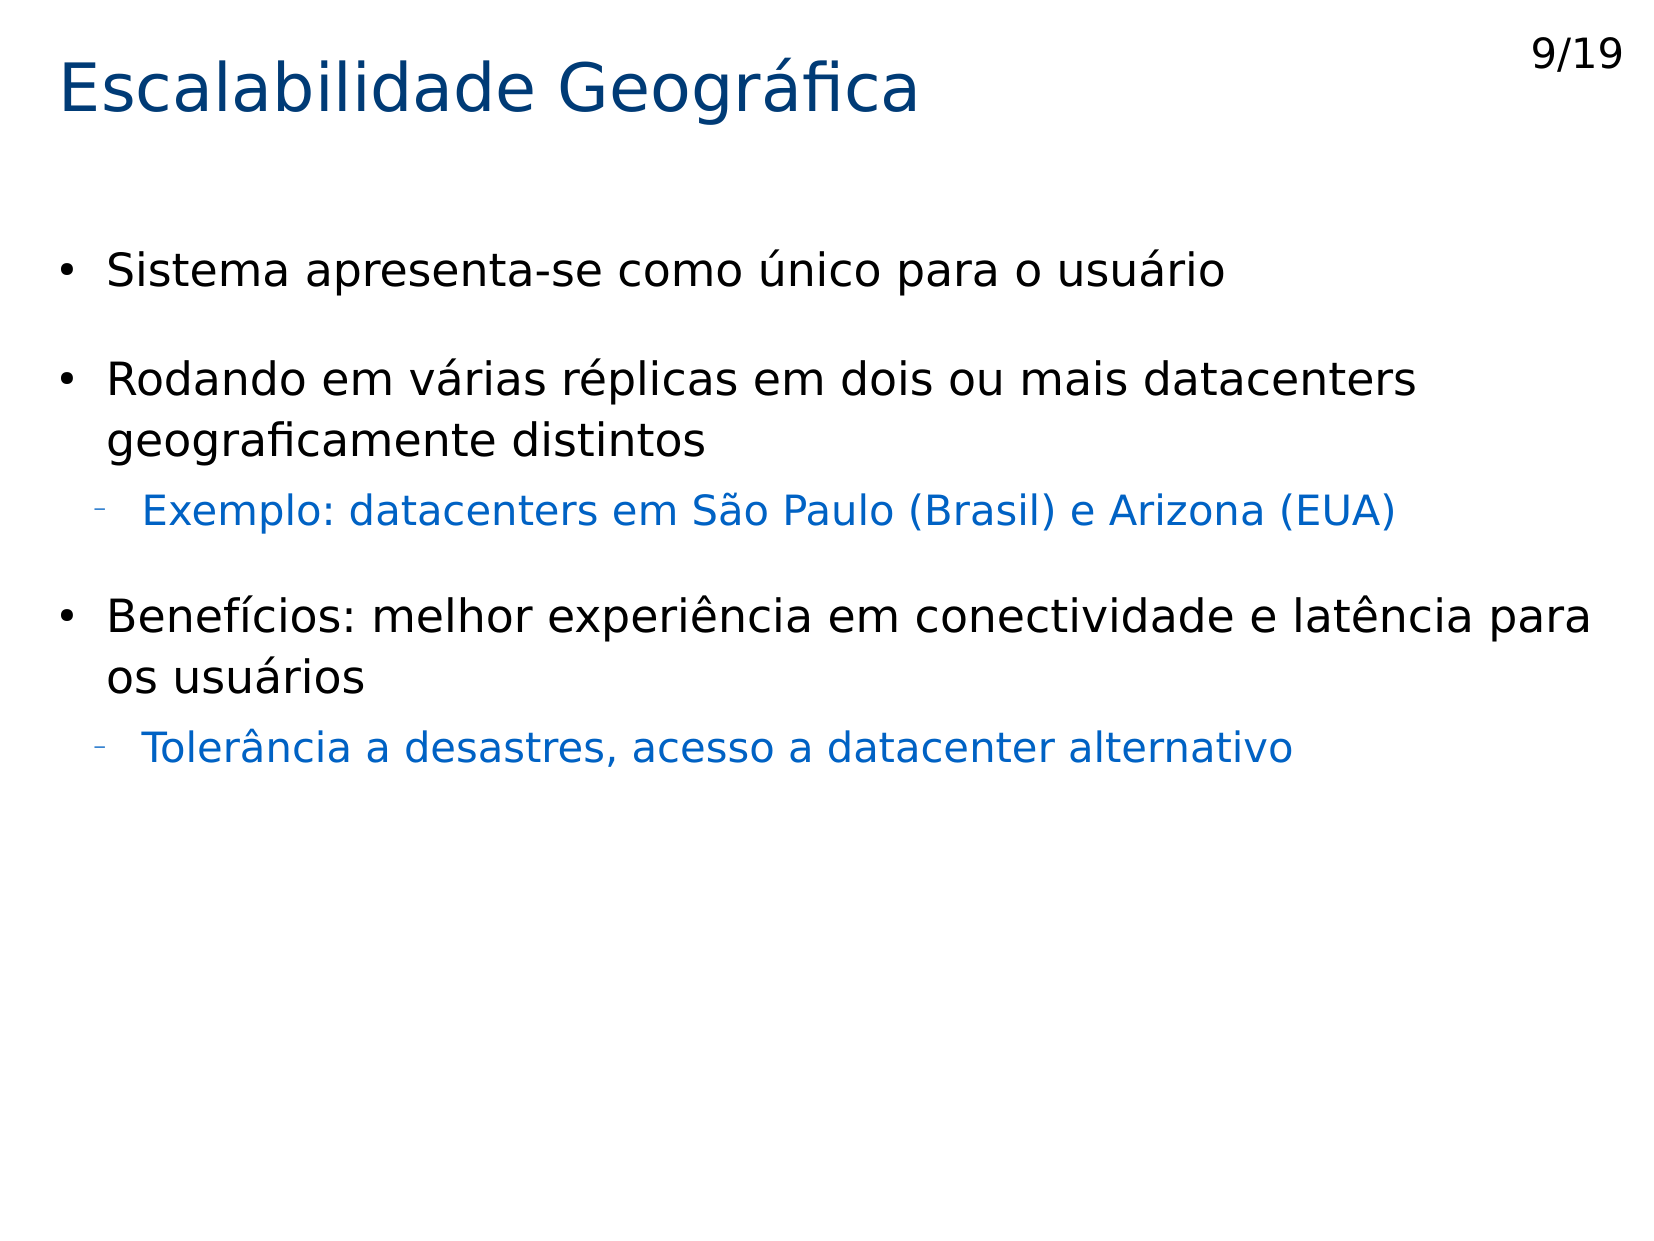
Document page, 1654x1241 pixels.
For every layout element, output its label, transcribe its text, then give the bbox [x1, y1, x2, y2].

list Sistema apresenta-se como único para o usuário Rodando em várias réplicas em dois ou mais datacenters geograficamente distintos Exemplo: datacenters em São Paulo (Brasil) e Arizona (EUA) Benefícios: melhor experiência em conectividade e latência para os usuários Tolerância a desastres, acesso a datacenter alternativo [59, 236, 1595, 1211]
title Escalabilidade Geográfica [59, 29, 1506, 148]
